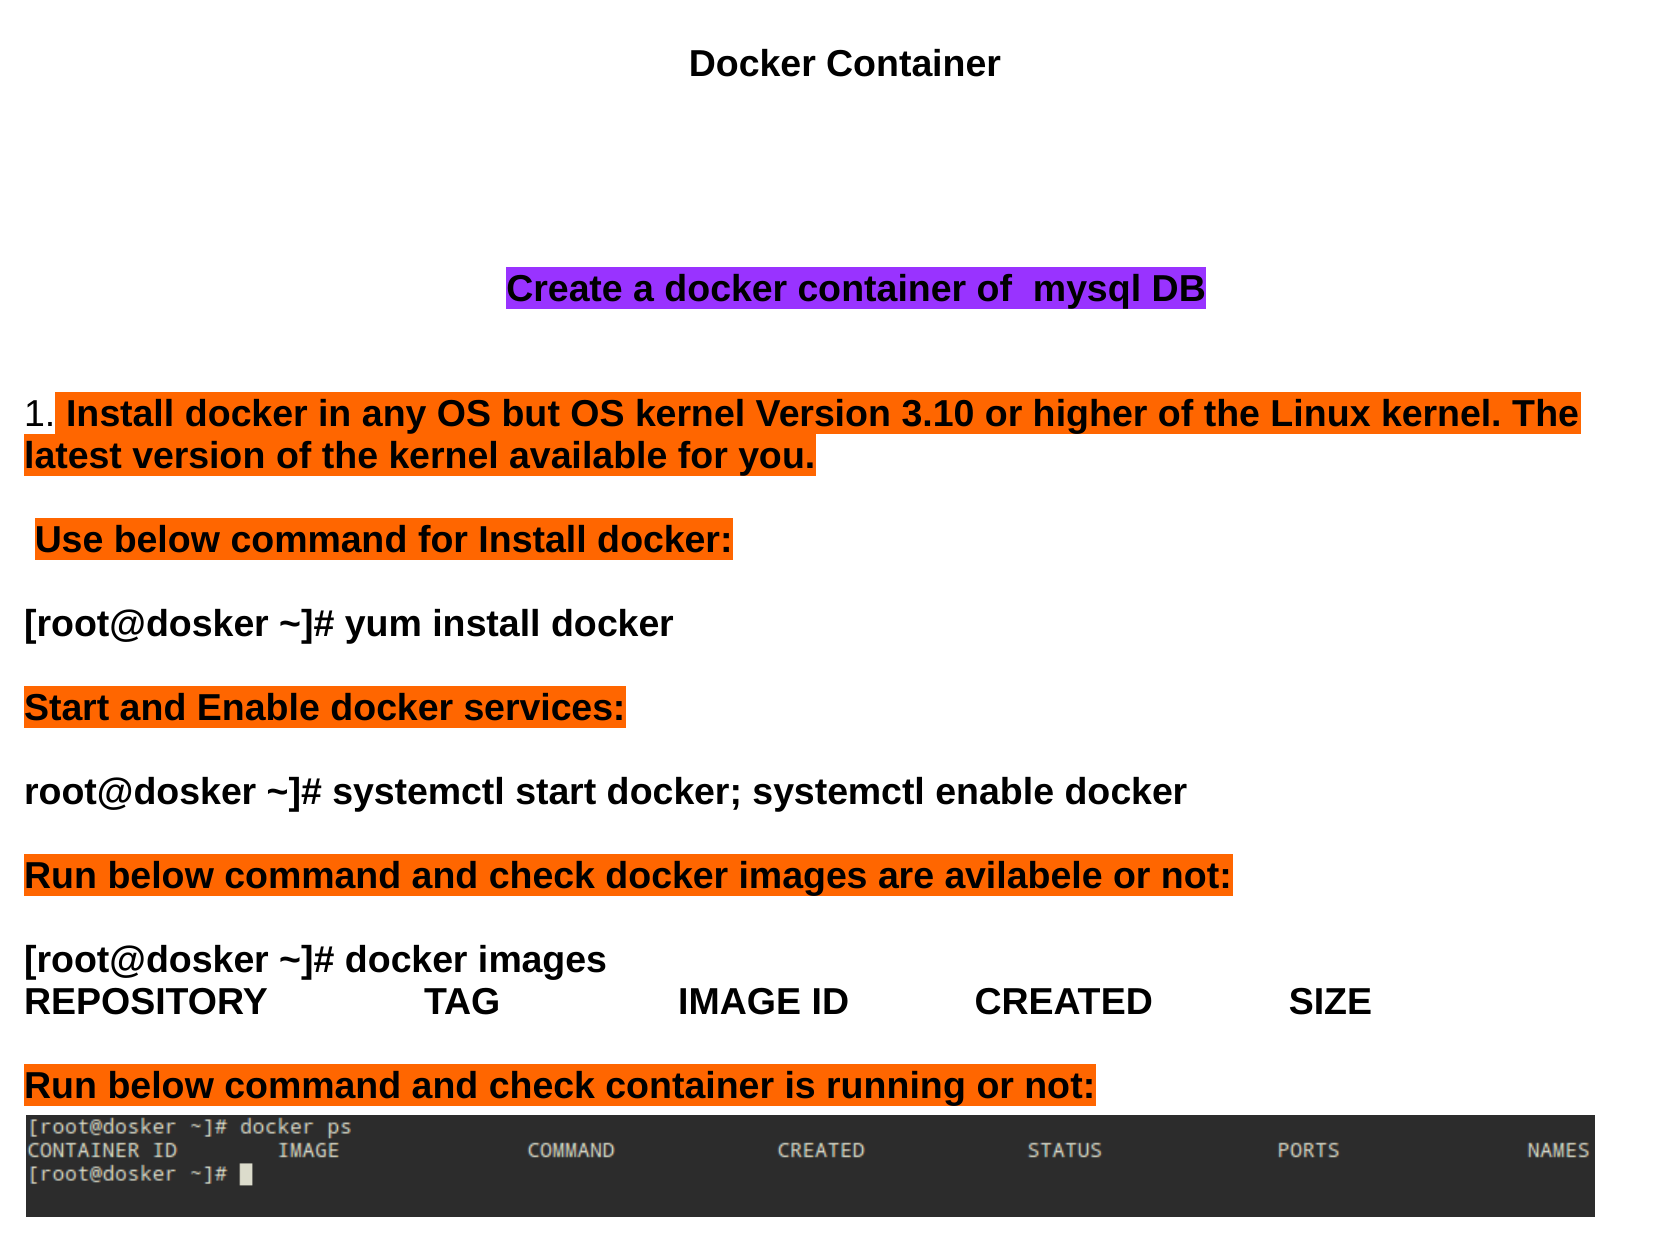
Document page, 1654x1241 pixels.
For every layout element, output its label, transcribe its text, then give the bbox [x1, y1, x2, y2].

text_box Create a docker container of mysql DB [82, 259, 1630, 317]
picture [26, 1115, 1595, 1217]
text_box Docker Container [82, 35, 1619, 93]
text_box 1. Install docker in any OS but OS kernel Version 3.10 or higher of the Linux kernel. The latest version of the kernel available for you. Use below command for Install docker: [root@dosker ~]# yum install docker Start and Enable docker services: root@dosker ~]# systemctl start docker; systemctl enable docker Run below command and check docker images are avilabele or not: [root@dosker ~]# docker images REPOSITORY TAG IMAGE ID CREATED SIZE Run below command and check container is running or not: [9, 384, 1654, 1241]
